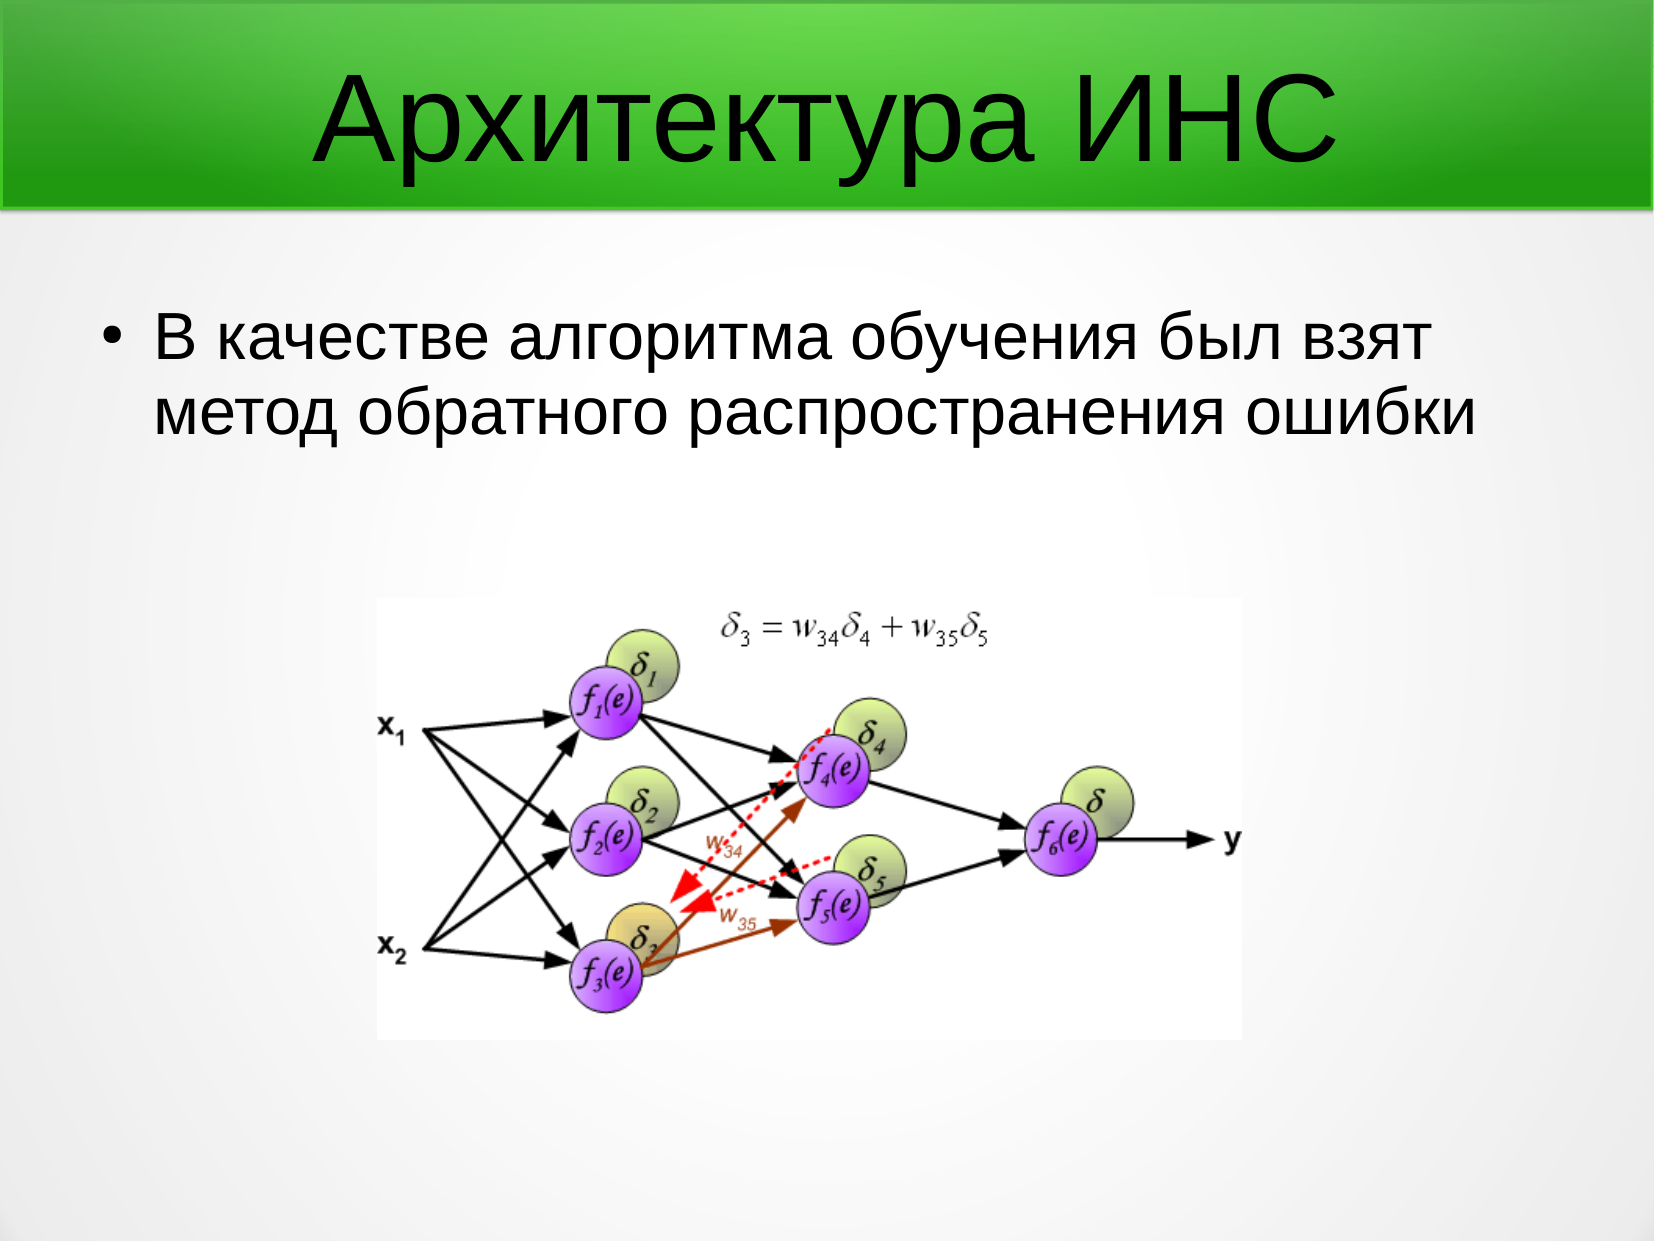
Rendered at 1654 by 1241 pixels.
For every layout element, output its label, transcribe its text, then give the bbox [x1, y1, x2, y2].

picture [377, 598, 1242, 1040]
list В качестве алгоритма обучения был взят метод обратного распространения ошибки [82, 299, 1571, 1019]
title Архитектура ИНС [82, 47, 1571, 189]
